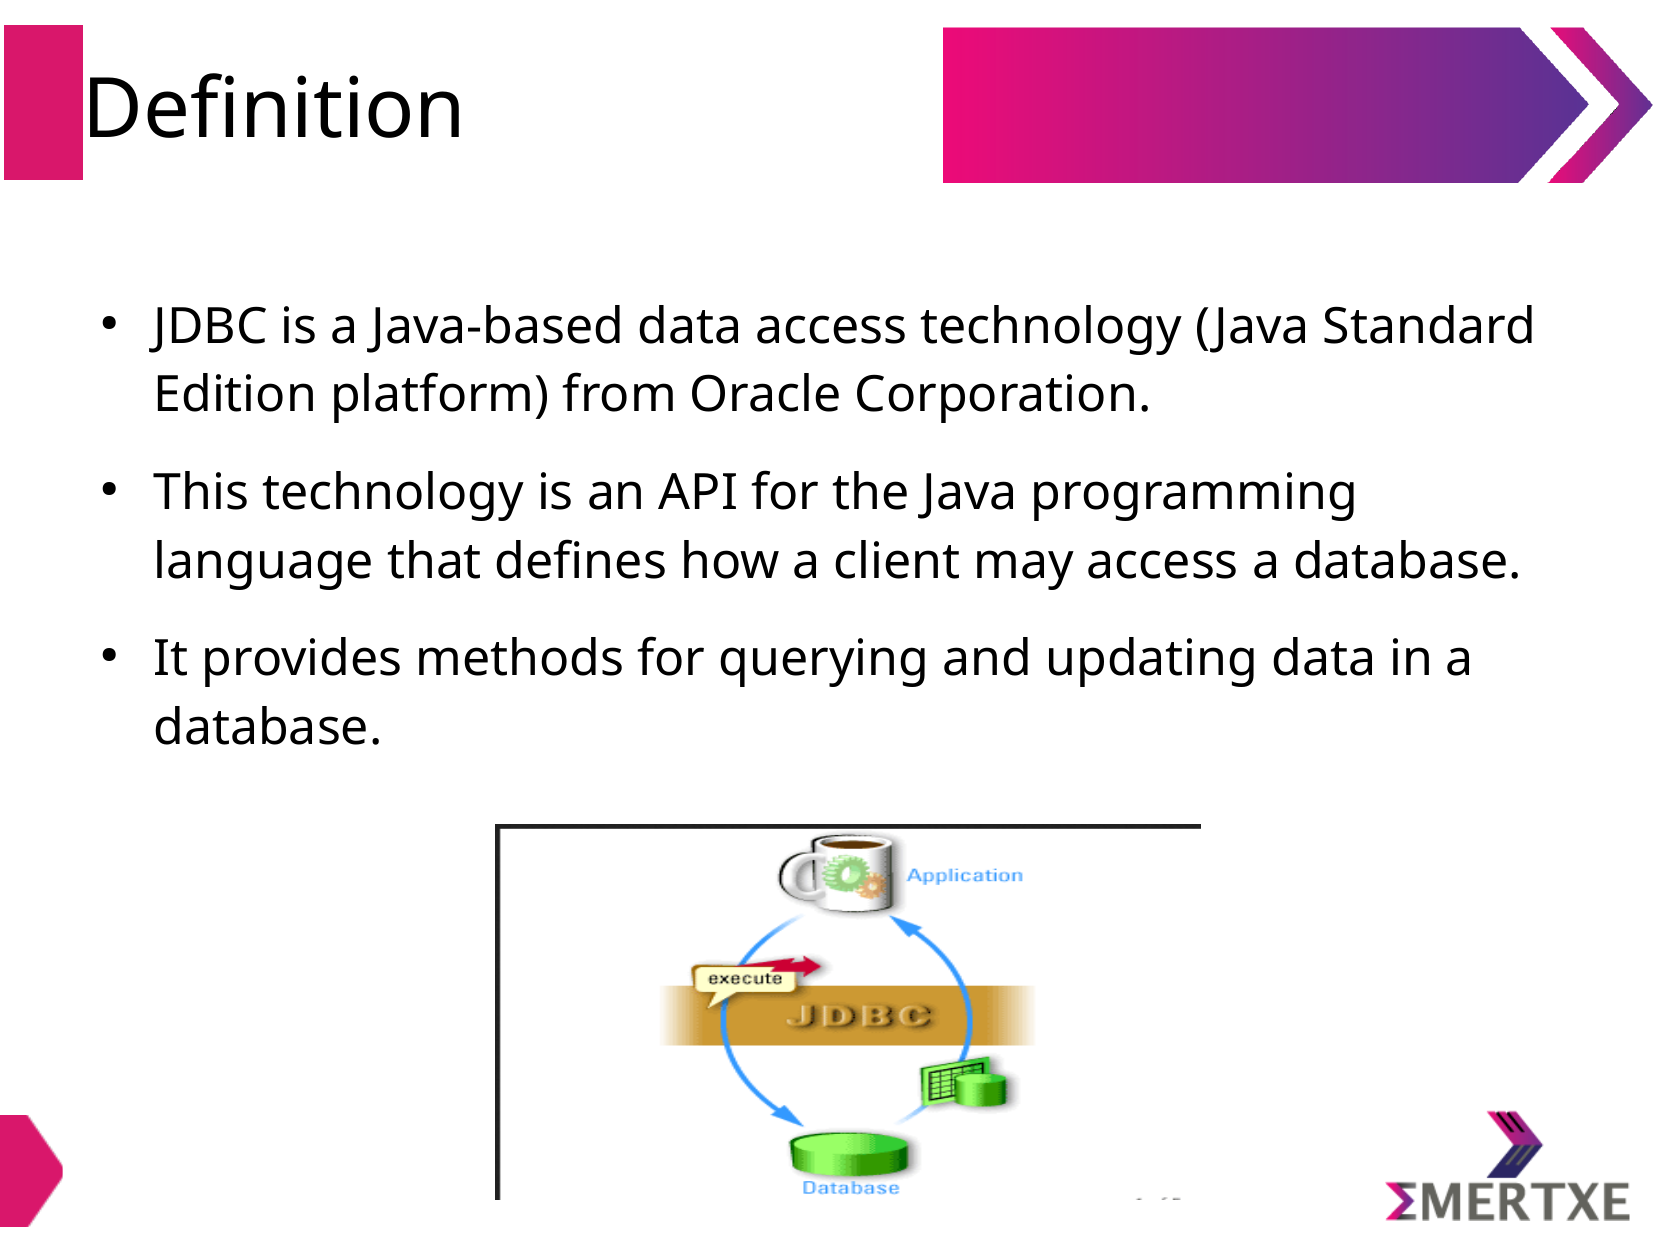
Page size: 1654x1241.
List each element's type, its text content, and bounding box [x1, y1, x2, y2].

picture [1571, 27, 1653, 183]
picture [1385, 1107, 1631, 1221]
list JDBC is a Java-based data access technology (Java Standard Edition platform) from Oracle Corporation. This technology is an API for the Java programming language that defines how a client may access a database. It provides methods for querying and updating data in a database. [82, 290, 1571, 1010]
title Definition [82, 2, 1571, 210]
picture [495, 824, 1201, 1201]
